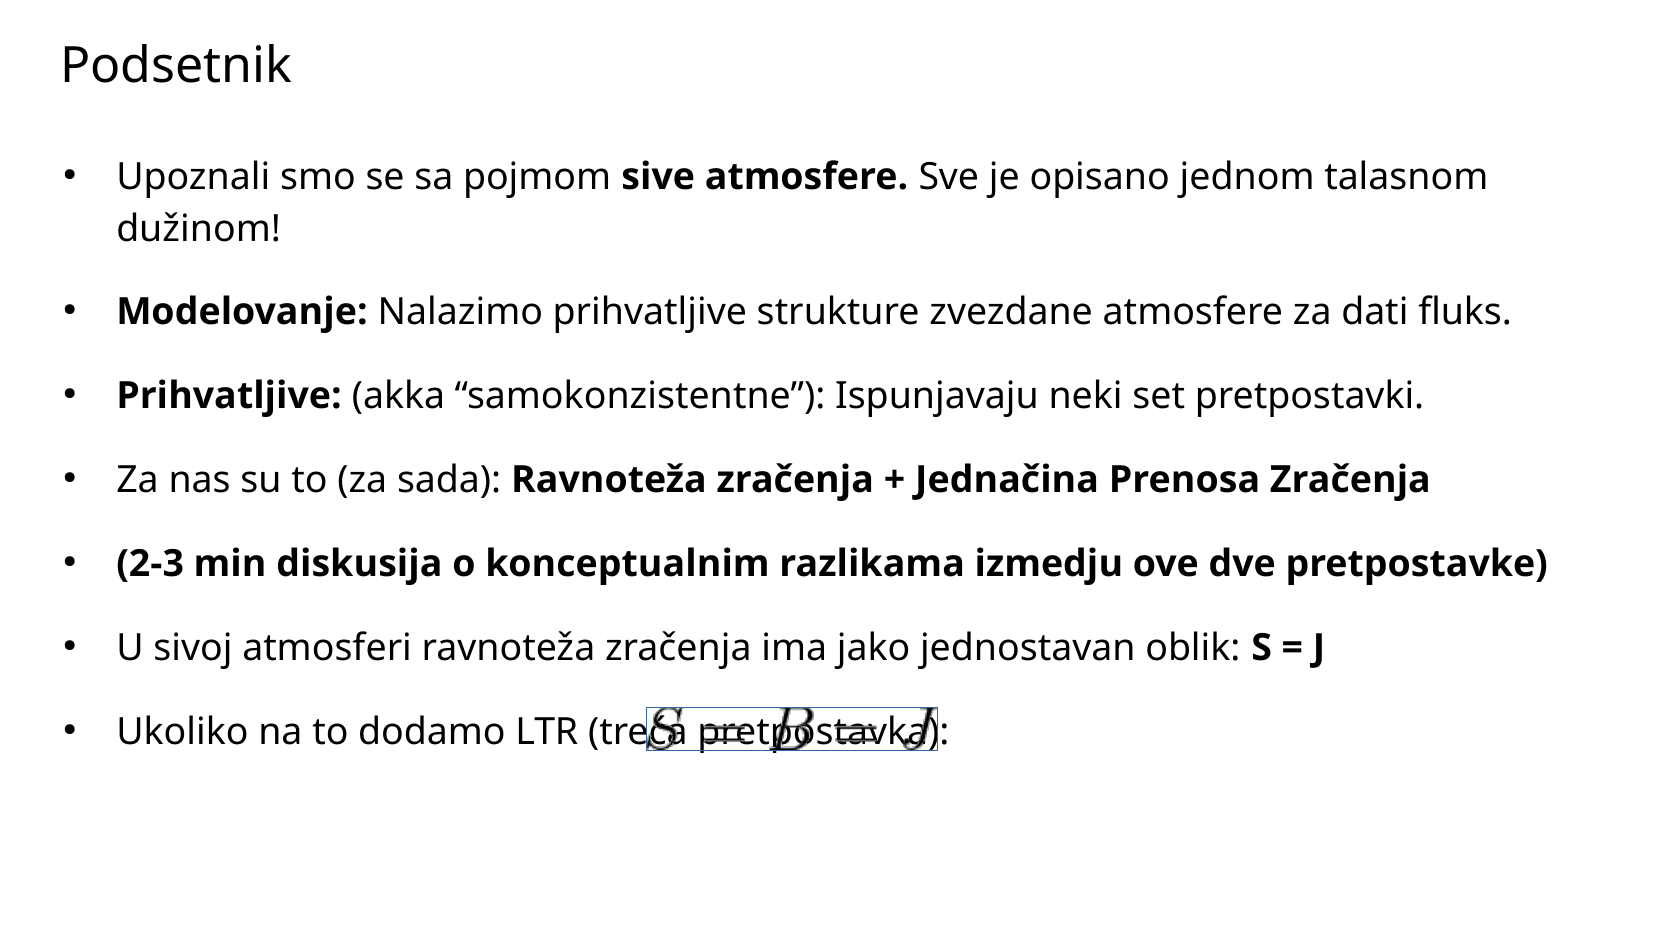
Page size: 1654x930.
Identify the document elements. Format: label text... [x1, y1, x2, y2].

list Upoznali smo se sa pojmom sive atmosfere. Sve je opisano jednom talasnom dužinom! Modelovanje: Nalazimo prihvatljive strukture zvezdane atmosfere za dati fluks. Prihvatljive: (akka “samokonzistentne”): Ispunjavaju neki set pretpostavki. Za nas su to (za sada): Ravnoteža zračenja + Jednačina Prenosa Zračenja (2-3 min diskusija o konceptualnim razlikama izmedju ove dve pretpostavke) U sivoj atmosferi ravnoteža zračenja ima jako jednostavan oblik: S = J Ukoliko na to dodamo LTR (treća pretpostavka): [45, 150, 1635, 880]
title Podsetnik [59, 13, 1648, 113]
picture [646, 707, 938, 751]
